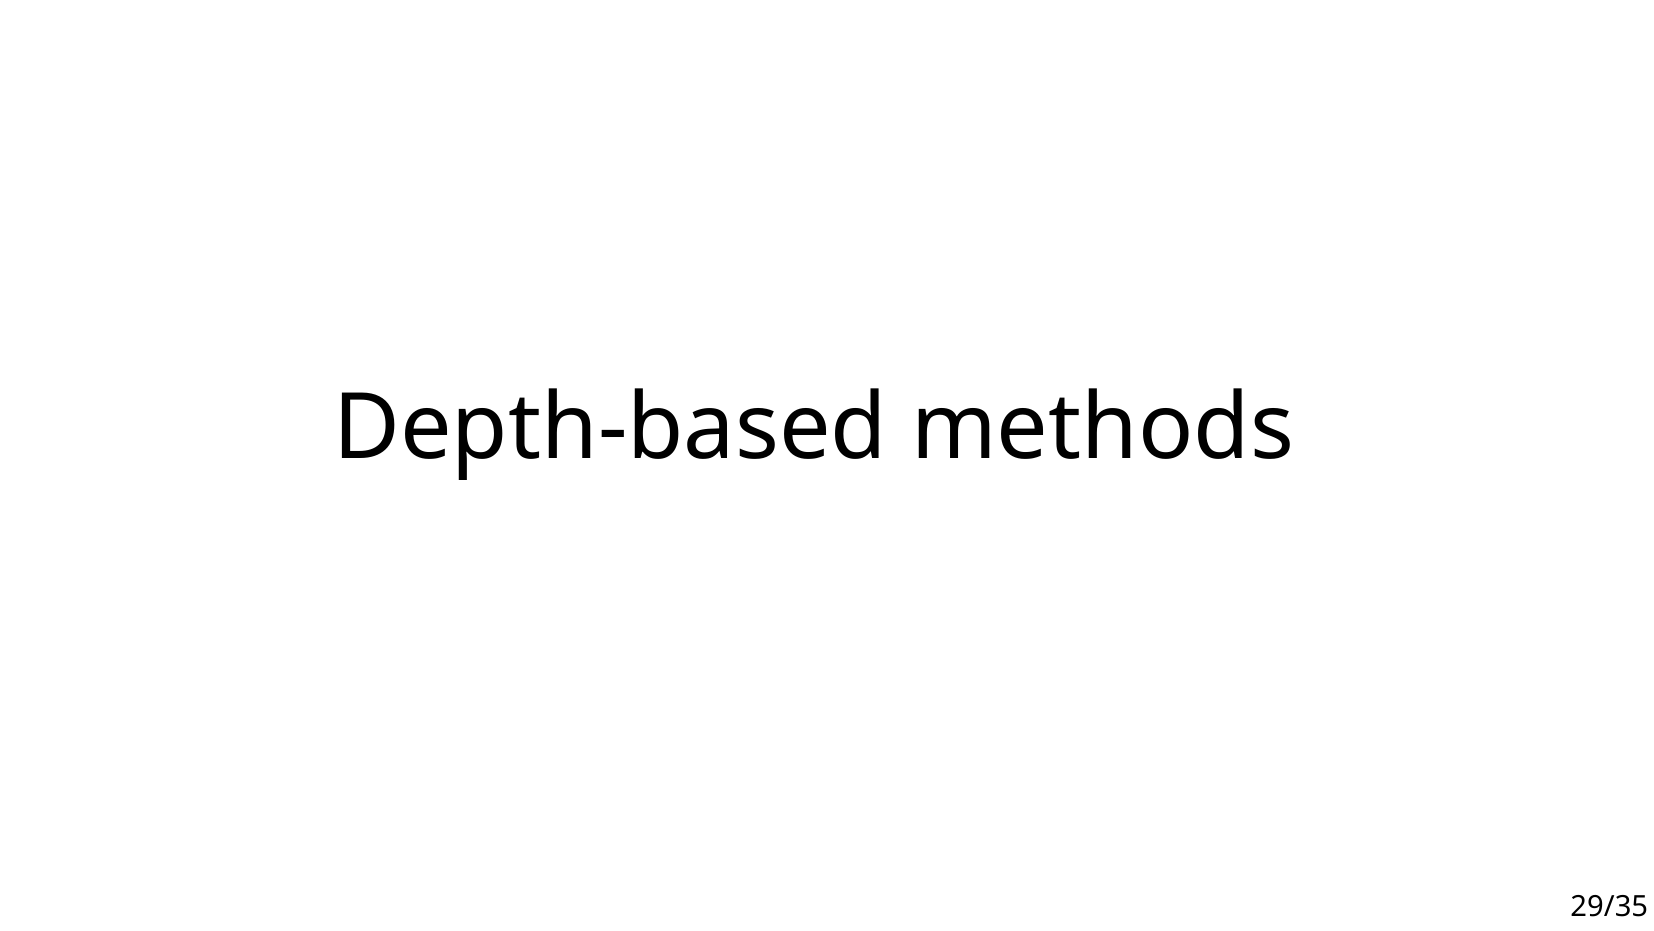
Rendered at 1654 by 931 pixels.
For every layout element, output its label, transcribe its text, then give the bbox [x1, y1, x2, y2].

title Depth-based methods [70, 345, 1559, 501]
